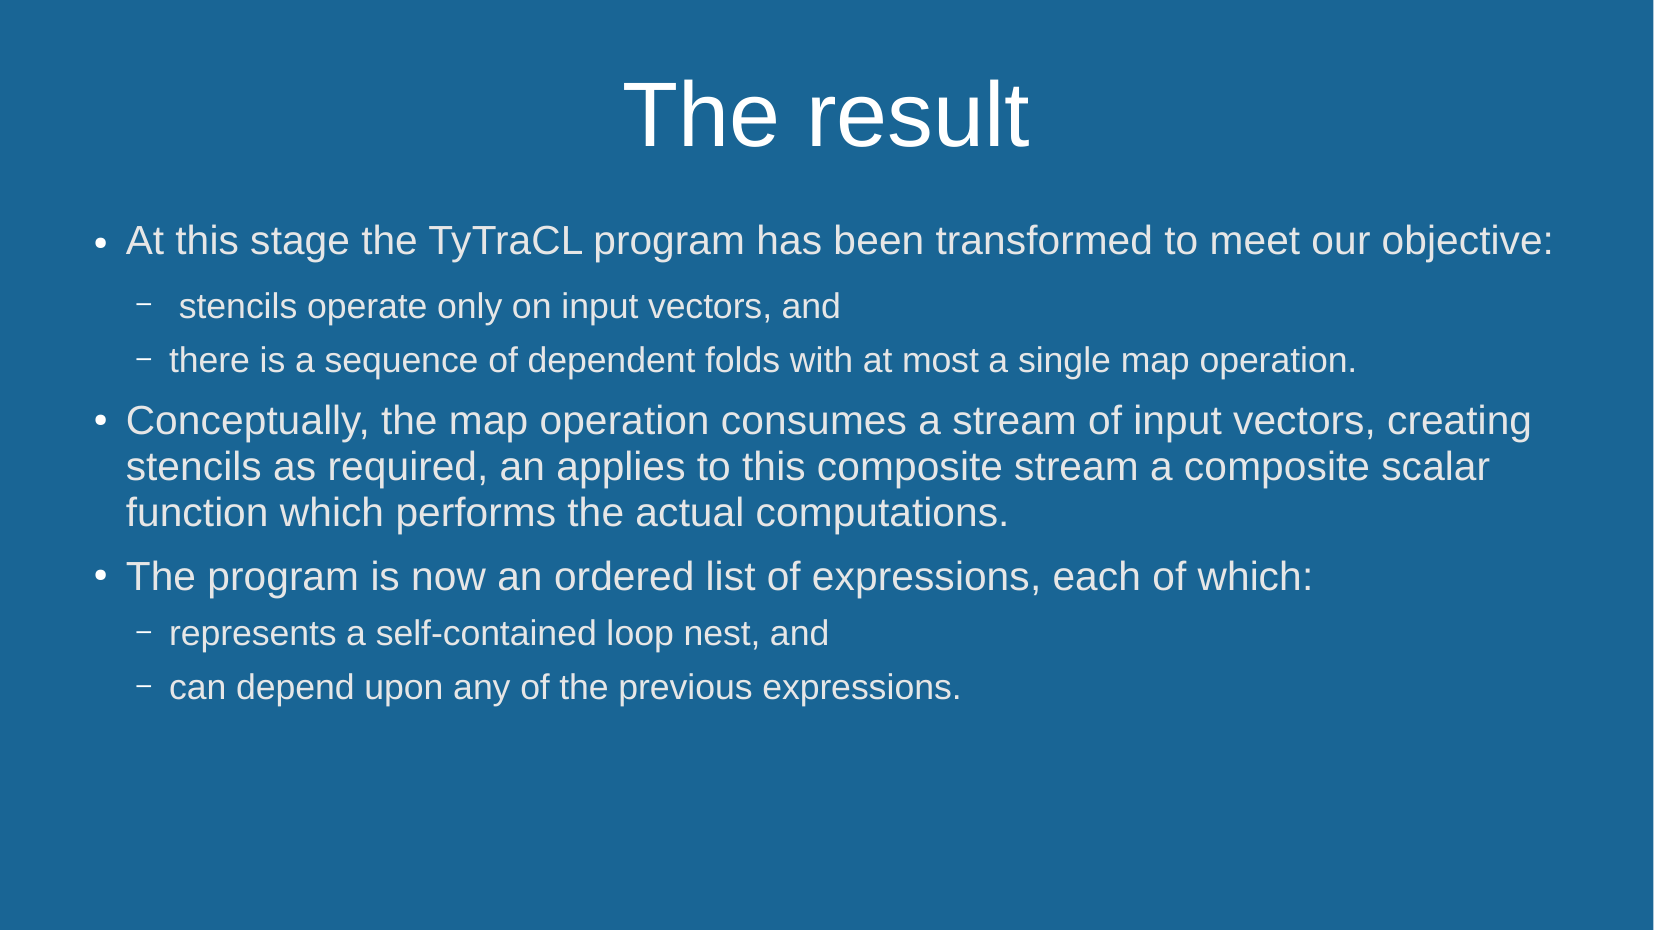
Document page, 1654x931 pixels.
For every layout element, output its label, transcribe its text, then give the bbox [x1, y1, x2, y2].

list ﻿At this stage the TyTraCL program has been transformed to meet our objective: stencils operate only on input vectors, and there is a sequence of dependent folds with at most a single map operation. Conceptually, the map operation consumes a stream of input vectors, creating stencils as required, an applies to this composite stream a composite scalar function which performs the actual computations. The program is now an ordered list of expressions, each of which: represents a self-contained loop nest, and can depend upon any of the previous expressions. [82, 217, 1571, 758]
title The result [82, 37, 1571, 193]
